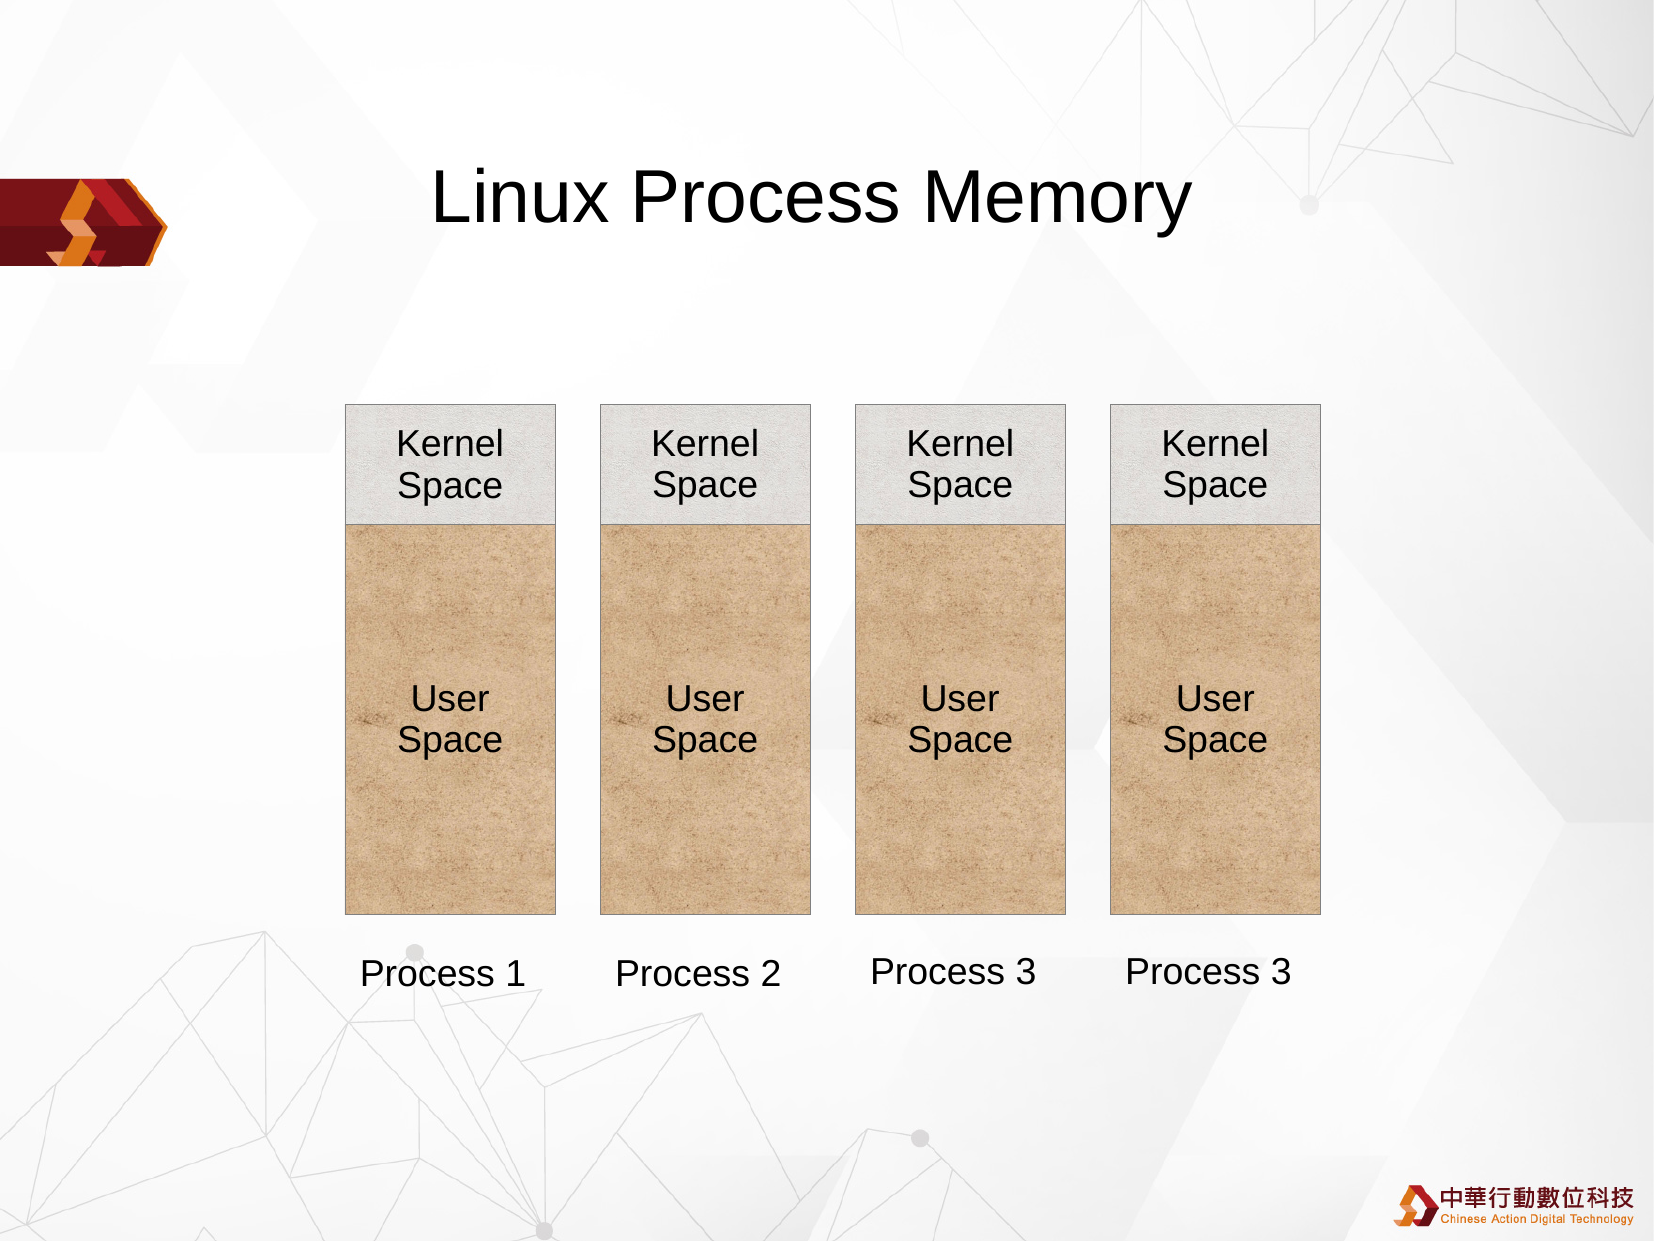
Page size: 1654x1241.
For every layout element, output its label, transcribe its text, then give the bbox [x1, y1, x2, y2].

text_box Process 3 [855, 944, 1066, 1004]
text_box User Space [345, 524, 556, 915]
picture [0, 0, 1654, 1241]
text_box User Space [600, 524, 811, 915]
title Linux Process Memory [117, 112, 1506, 280]
text_box Process 1 [345, 944, 556, 1004]
text_box Kernel Space [600, 404, 811, 524]
text_box User Space [855, 524, 1066, 915]
text_box Kernel Space [855, 404, 1066, 524]
text_box Process 2 [600, 945, 811, 1005]
text_box Kernel Space [1110, 404, 1321, 524]
text_box Kernel Space [345, 404, 556, 524]
text_box User Space [1110, 524, 1321, 915]
text_box Process 3 [1110, 944, 1321, 1004]
